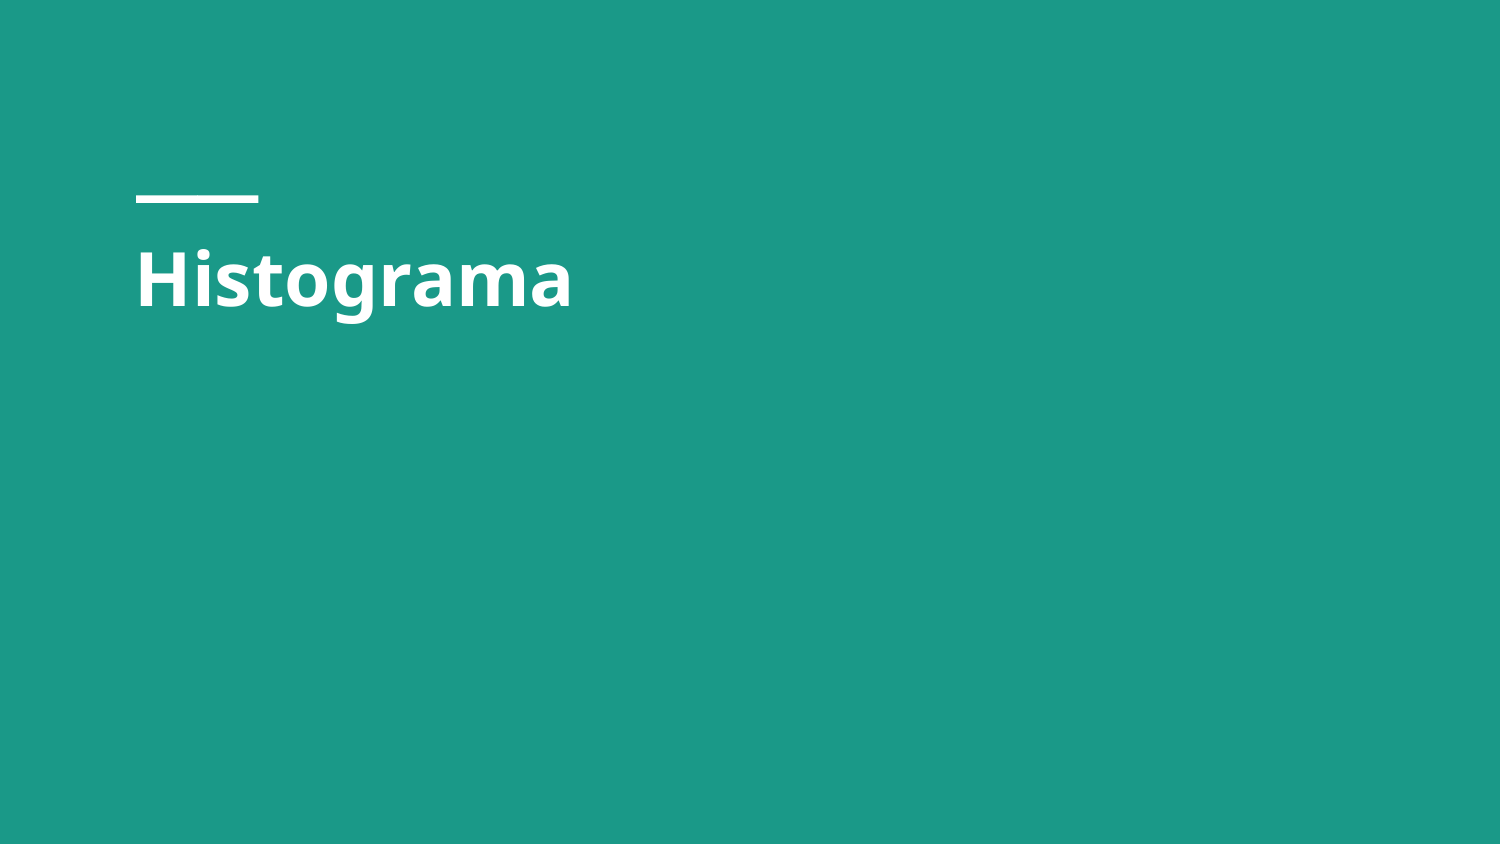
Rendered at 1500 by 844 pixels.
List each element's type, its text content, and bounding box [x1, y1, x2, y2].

title Histograma [119, 216, 1381, 466]
